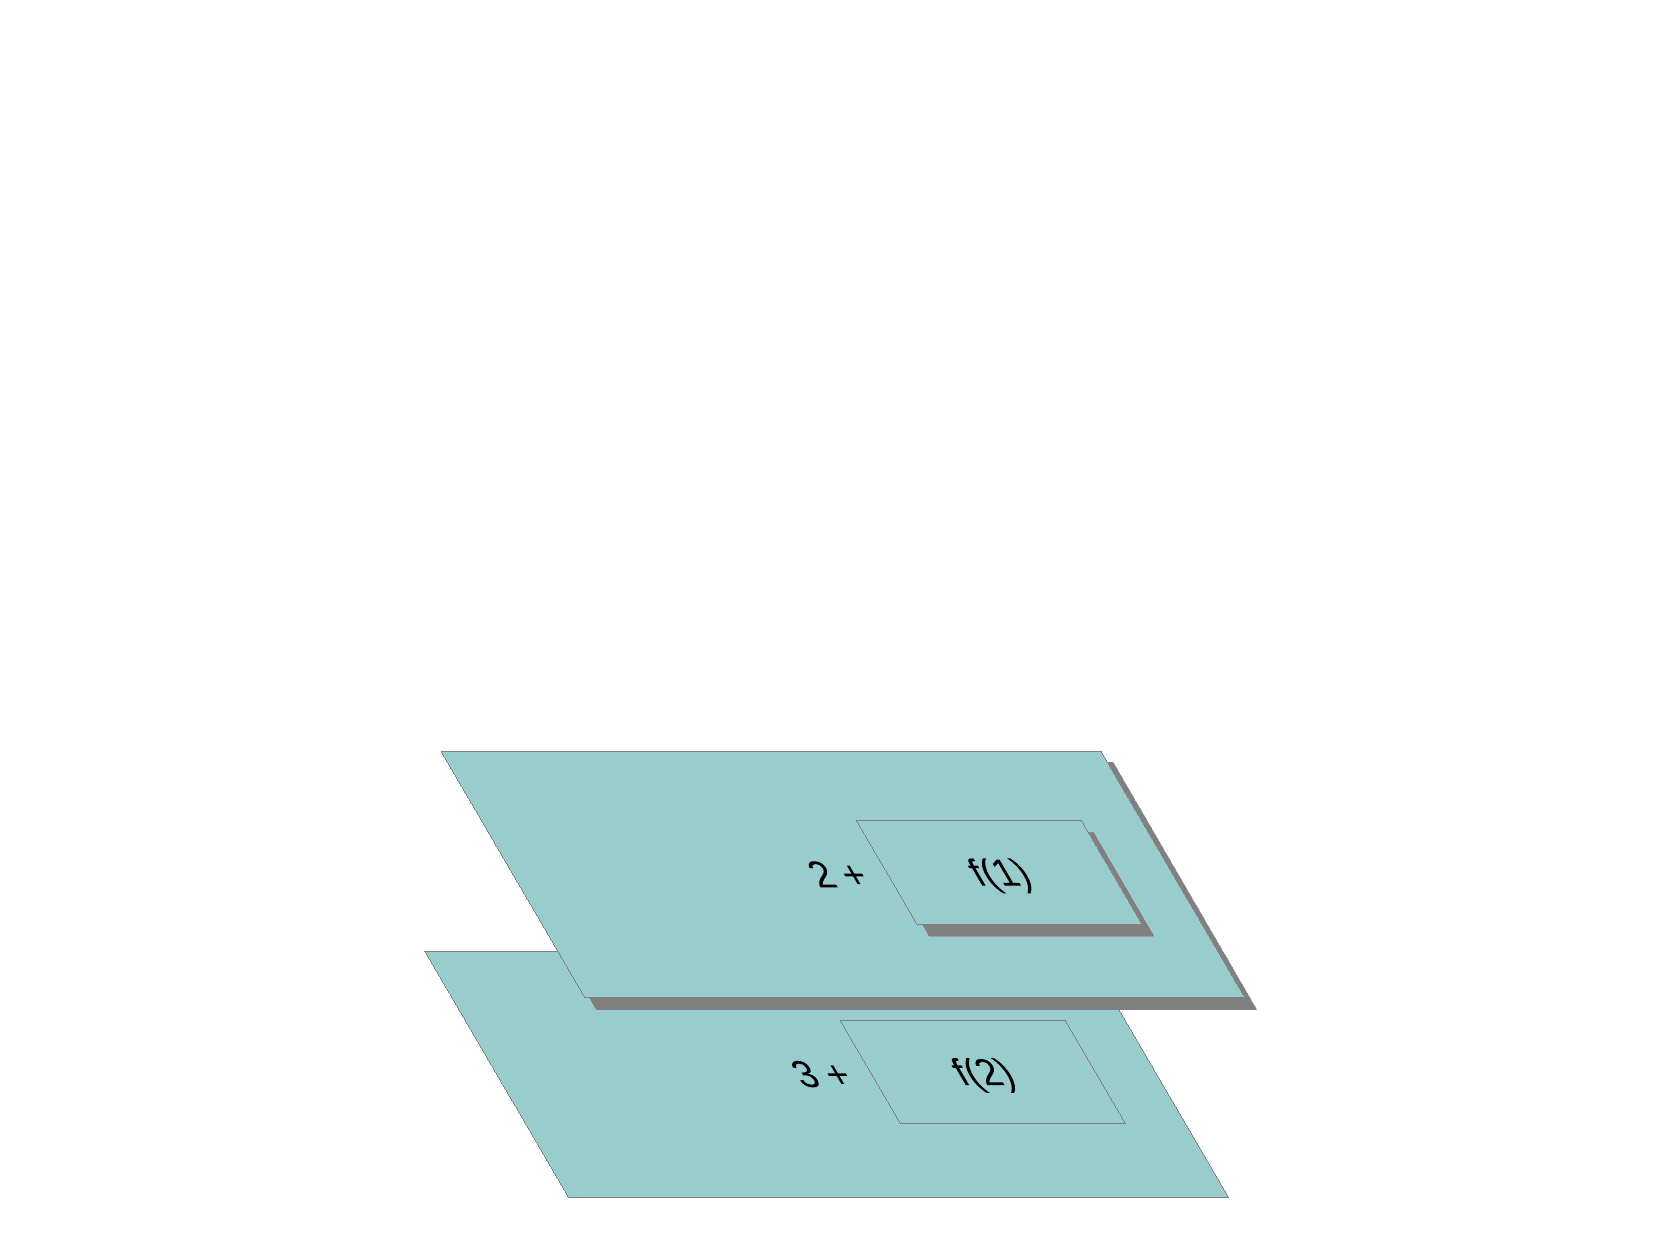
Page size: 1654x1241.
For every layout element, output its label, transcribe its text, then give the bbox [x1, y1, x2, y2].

text_box f(2) [840, 1020, 1126, 1124]
text_box f(1) [856, 820, 1143, 925]
text_box 2 + [441, 751, 1246, 998]
text_box 3 + [424, 951, 1229, 1198]
